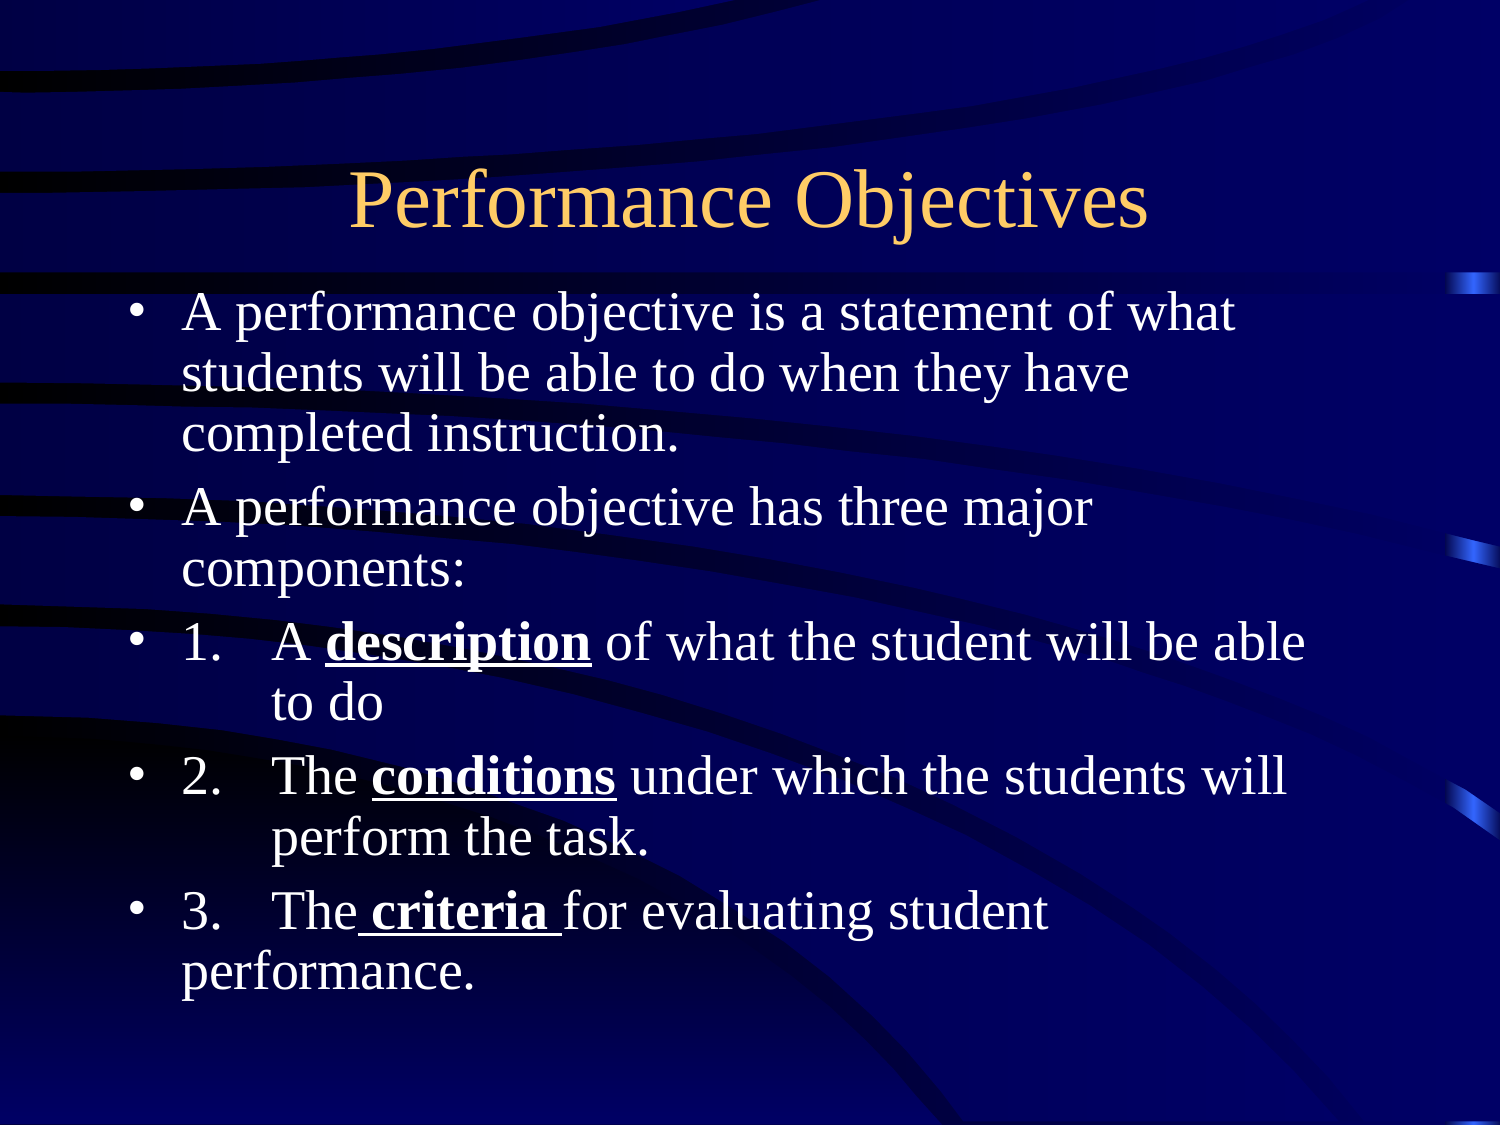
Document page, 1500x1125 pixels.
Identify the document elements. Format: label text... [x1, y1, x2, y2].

list A performance objective is a statement of what students will be able to do when they have completed instruction. A performance objective has three major components: 1. A description of what the student will be able to do 2. The conditions under which the students will perform the task. 3. The criteria for evaluating student performance. [112, 275, 1388, 1013]
title Performance Objectives [112, 99, 1388, 275]
